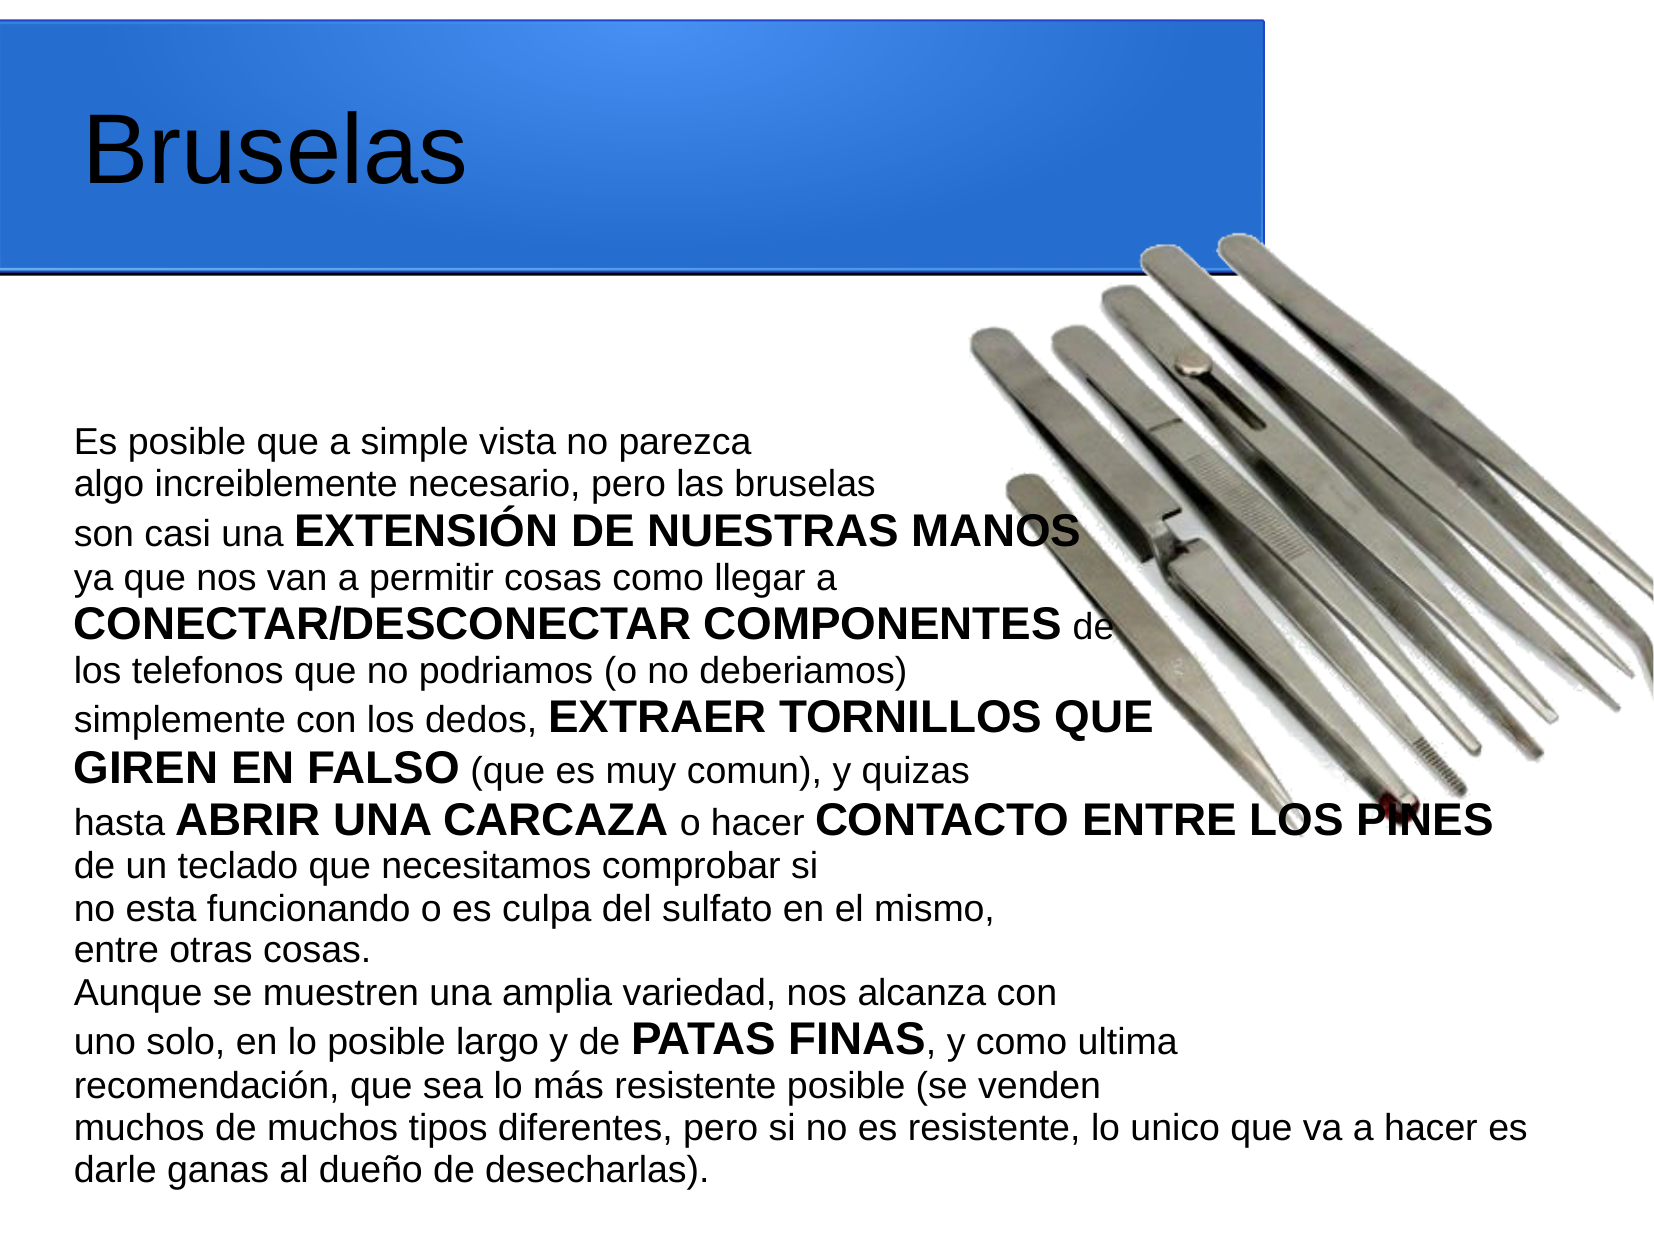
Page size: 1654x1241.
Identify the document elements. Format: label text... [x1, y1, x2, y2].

picture [968, 192, 1654, 851]
text_box Es posible que a simple vista no parezca algo increiblemente necesario, pero las bruselas son casi una EXTENSIÓN DE NUESTRAS MANOS ya que nos van a permitir cosas como llegar a CONECTAR/DESCONECTAR COMPONENTES de los telefonos que no podriamos (o no deberiamos) simplemente con los dedos, EXTRAER TORNILLOS QUE GIREN EN FALSO (que es muy comun), y quizas hasta ABRIR UNA CARCAZA o hacer CONTACTO ENTRE LOS PINES de un teclado que necesitamos comprobar si no esta funcionando o es culpa del sulfato en el mismo, entre otras cosas. Aunque se muestren una amplia variedad, nos alcanza con uno solo, en lo posible largo y de PATAS FINAS, y como ultima recomendación, que sea lo más resistente posible (se venden muchos de muchos tipos diferentes, pero si no es resistente, lo unico que va a hacer es darle ganas al dueño de desecharlas). [59, 413, 1544, 1198]
title Bruselas [82, 47, 1235, 252]
